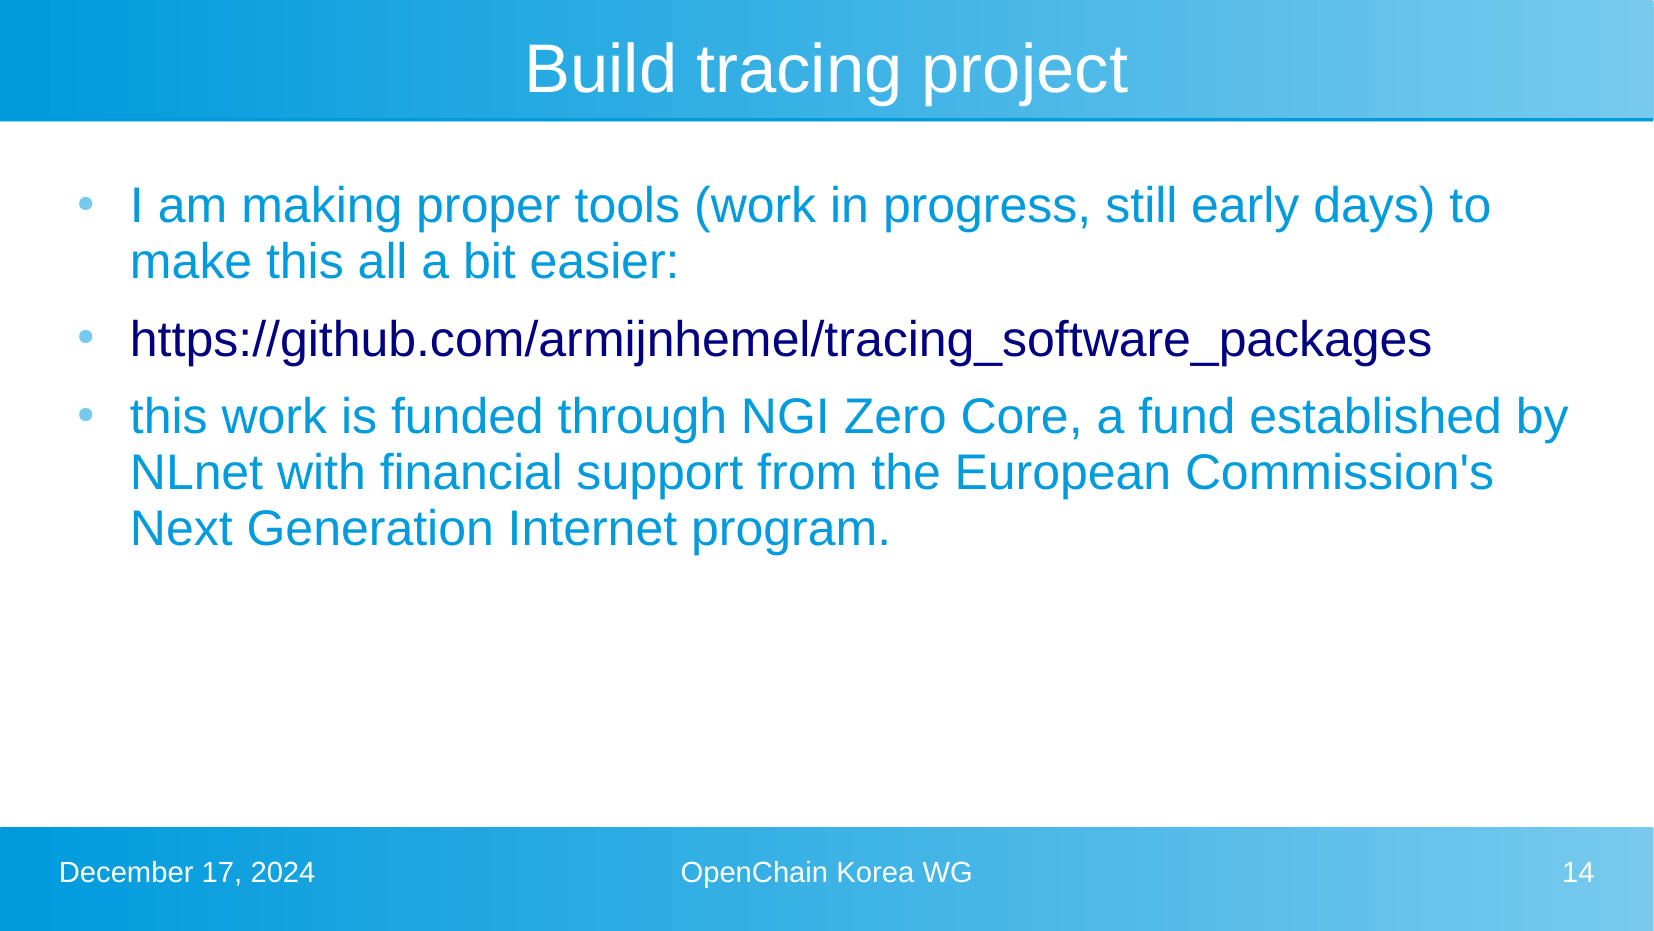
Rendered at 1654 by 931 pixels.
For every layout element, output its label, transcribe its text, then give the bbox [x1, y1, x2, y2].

list I am making proper tools (work in progress, still early days) to make this all a bit easier: https://github.com/armijnhemel/tracing_software_packages this work is funded through NGI Zero Core, a fund established by NLnet with financial support from the European Commission's Next Generation Internet program. [59, 177, 1595, 768]
title Build tracing project [59, 29, 1595, 108]
